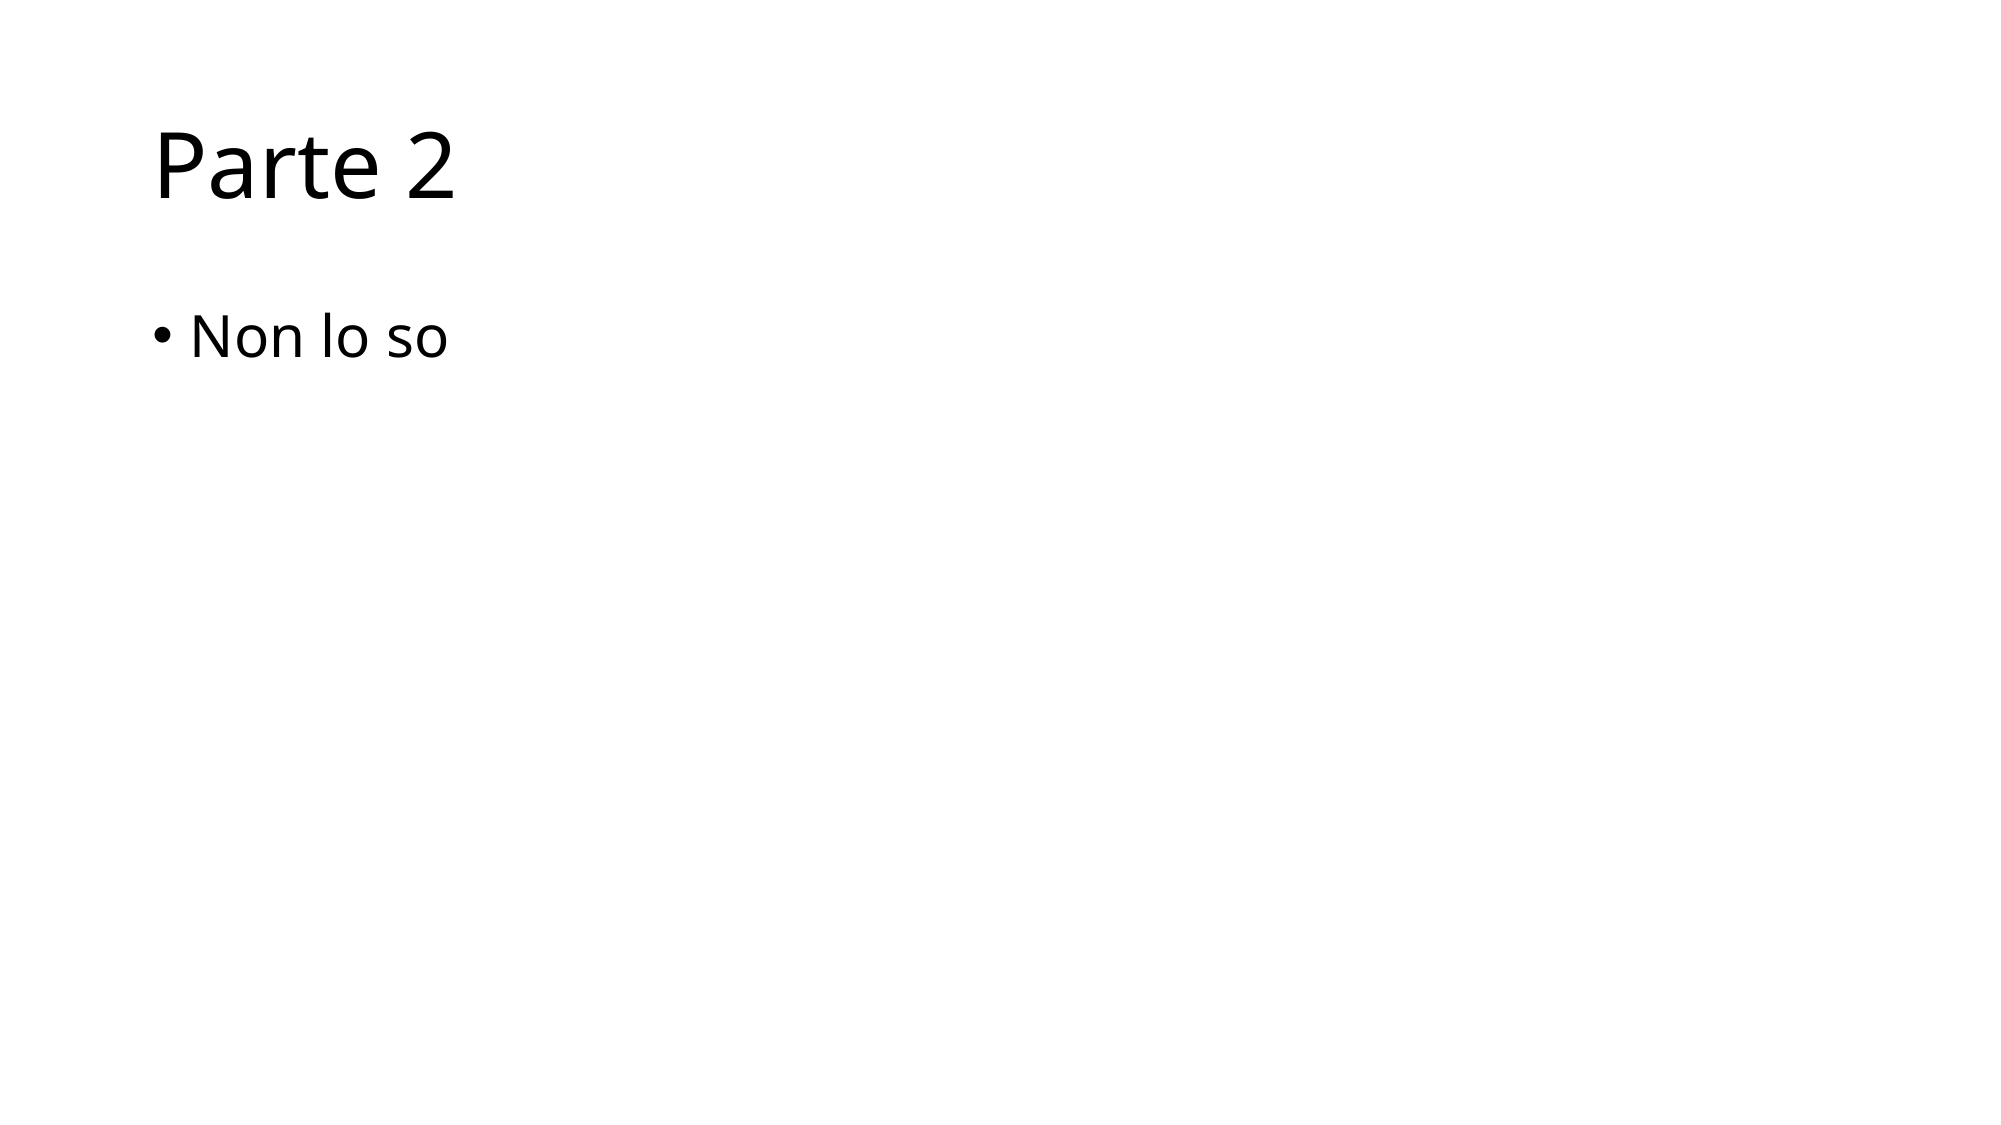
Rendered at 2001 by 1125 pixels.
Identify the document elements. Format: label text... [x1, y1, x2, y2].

list Non lo so [137, 299, 1863, 1014]
title Parte 2 [137, 59, 1863, 278]
